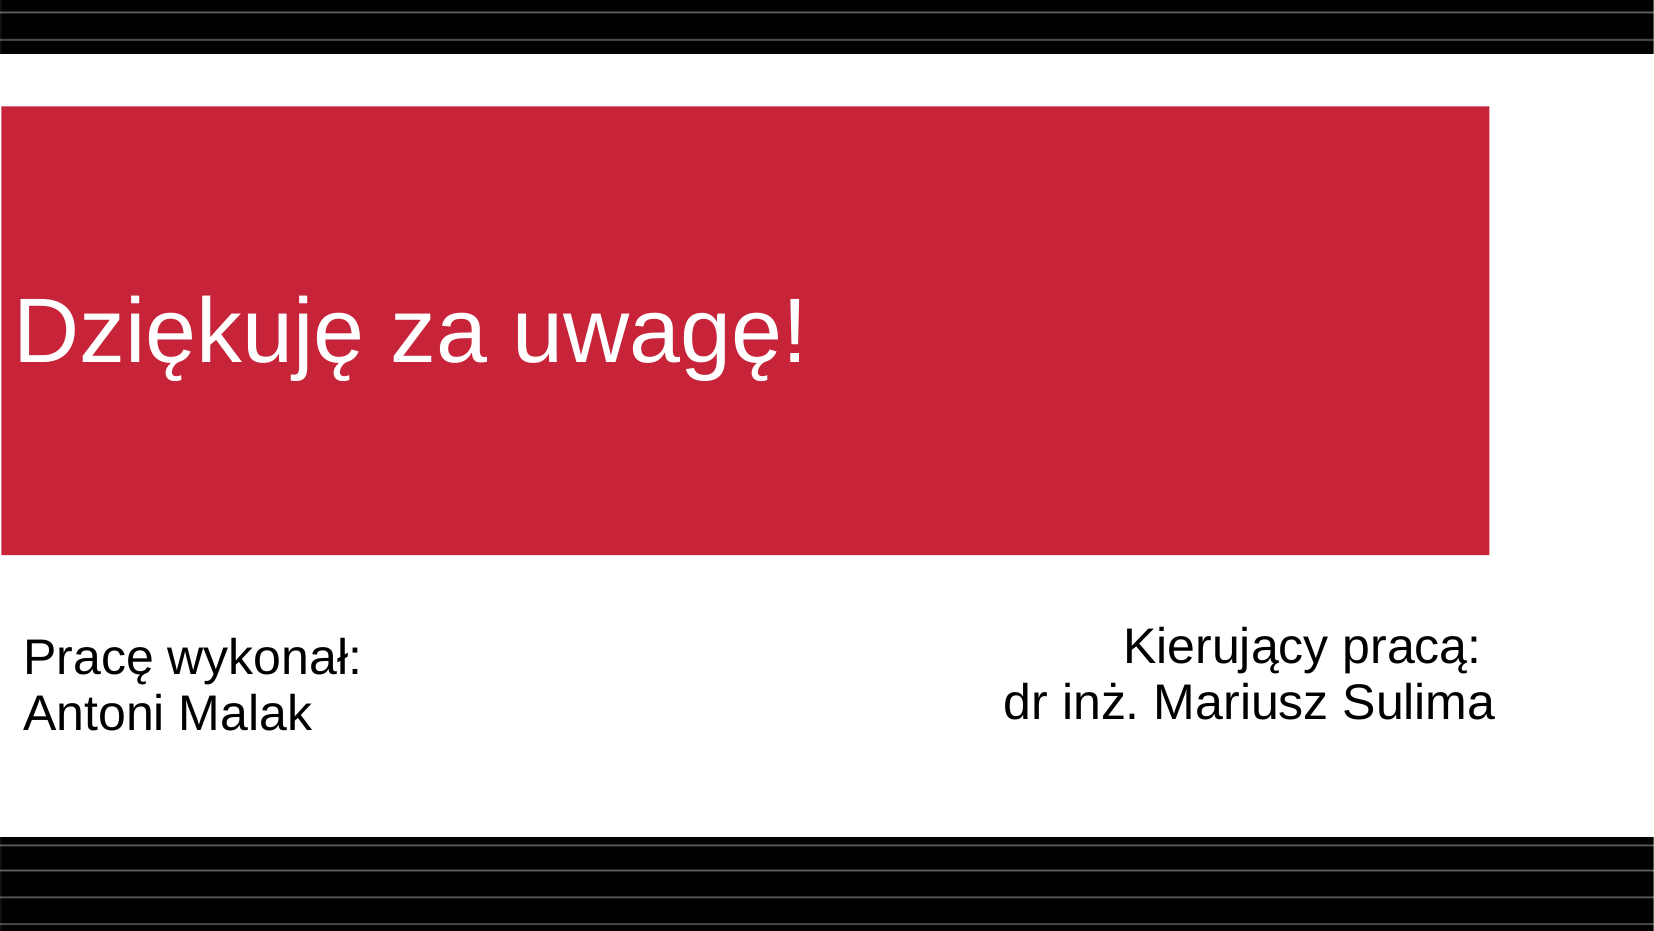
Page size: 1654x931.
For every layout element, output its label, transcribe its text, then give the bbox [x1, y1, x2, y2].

picture [0, 0, 1654, 54]
text_box Kierujący pracą: dr inż. Mariusz Sulima [1003, 590, 1607, 758]
subtitle Pracę wykonał: Antoni Malak [23, 578, 886, 792]
title Dziękuję za uwagę! [1, 106, 1490, 556]
picture [0, 837, 1654, 931]
